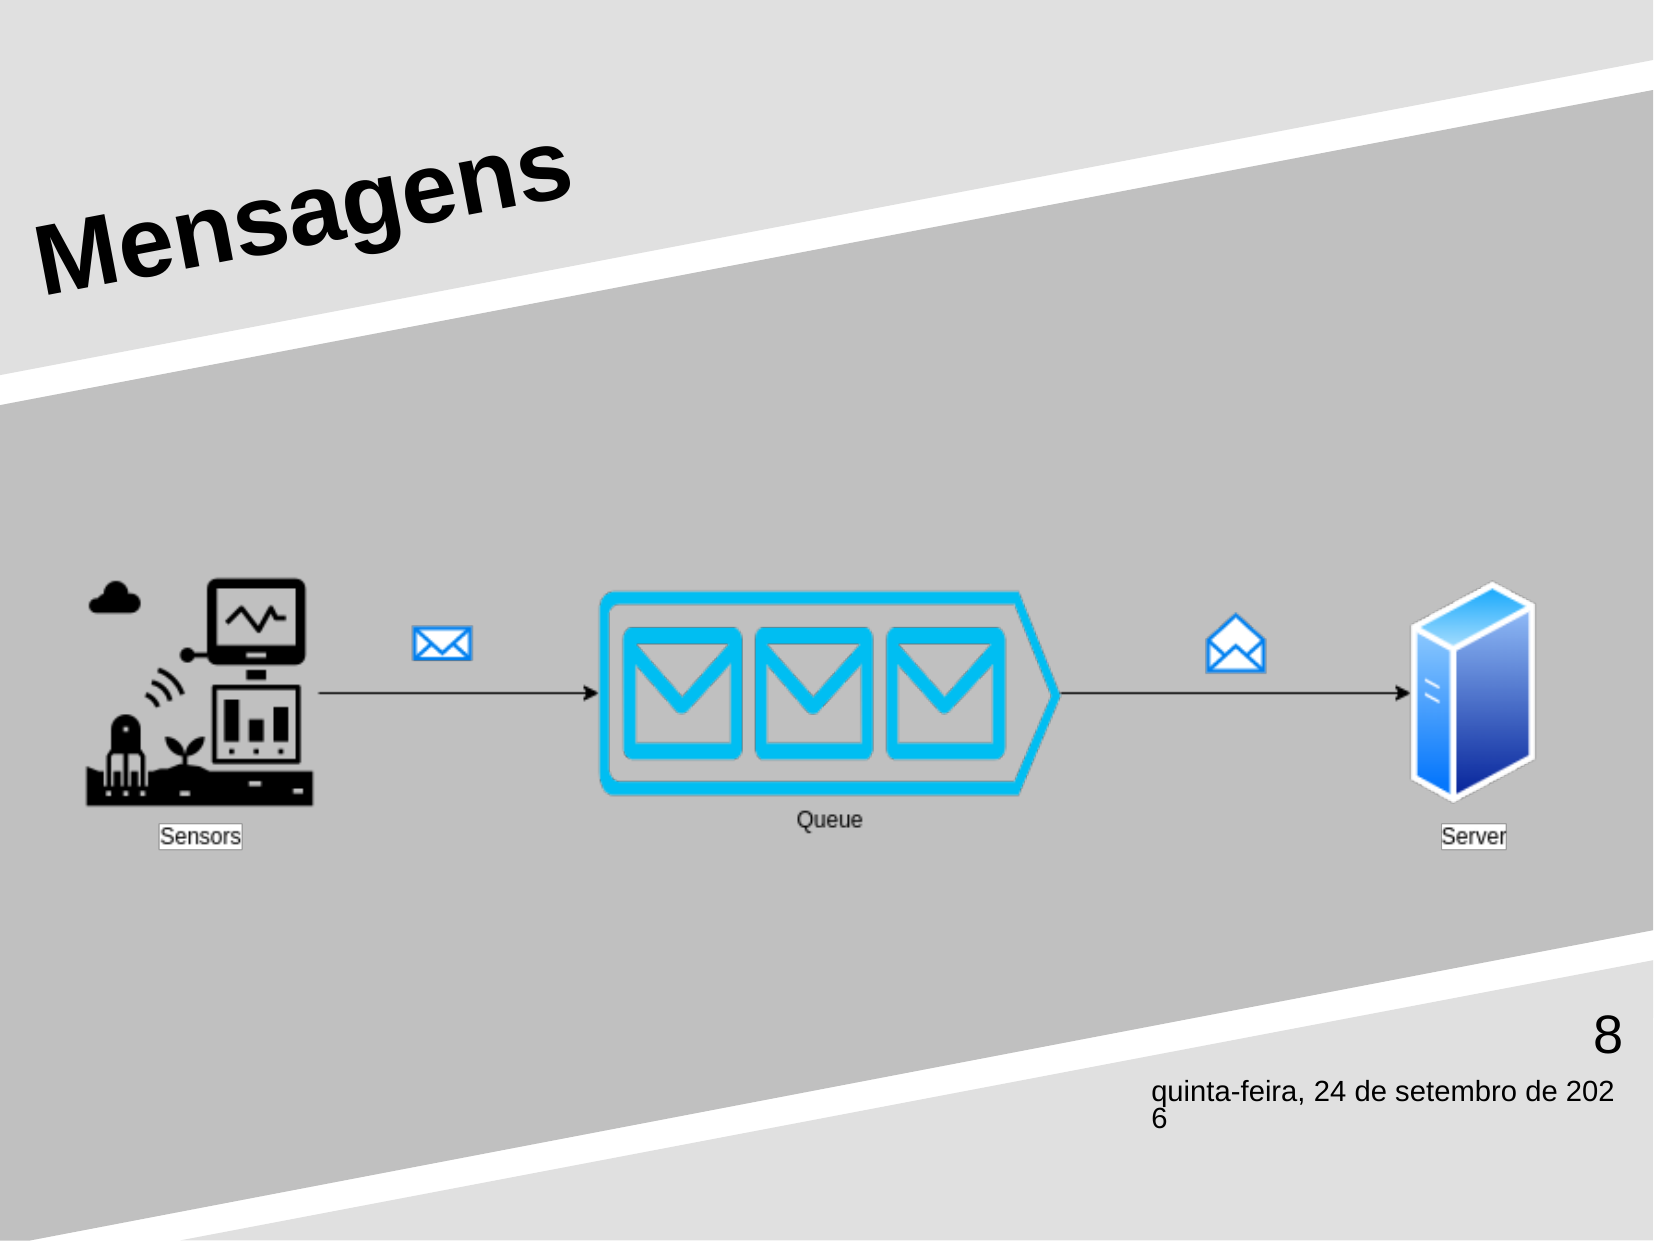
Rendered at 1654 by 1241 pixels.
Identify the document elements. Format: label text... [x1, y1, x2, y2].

title Mensagens [17, 0, 1518, 365]
picture [82, 574, 1538, 852]
